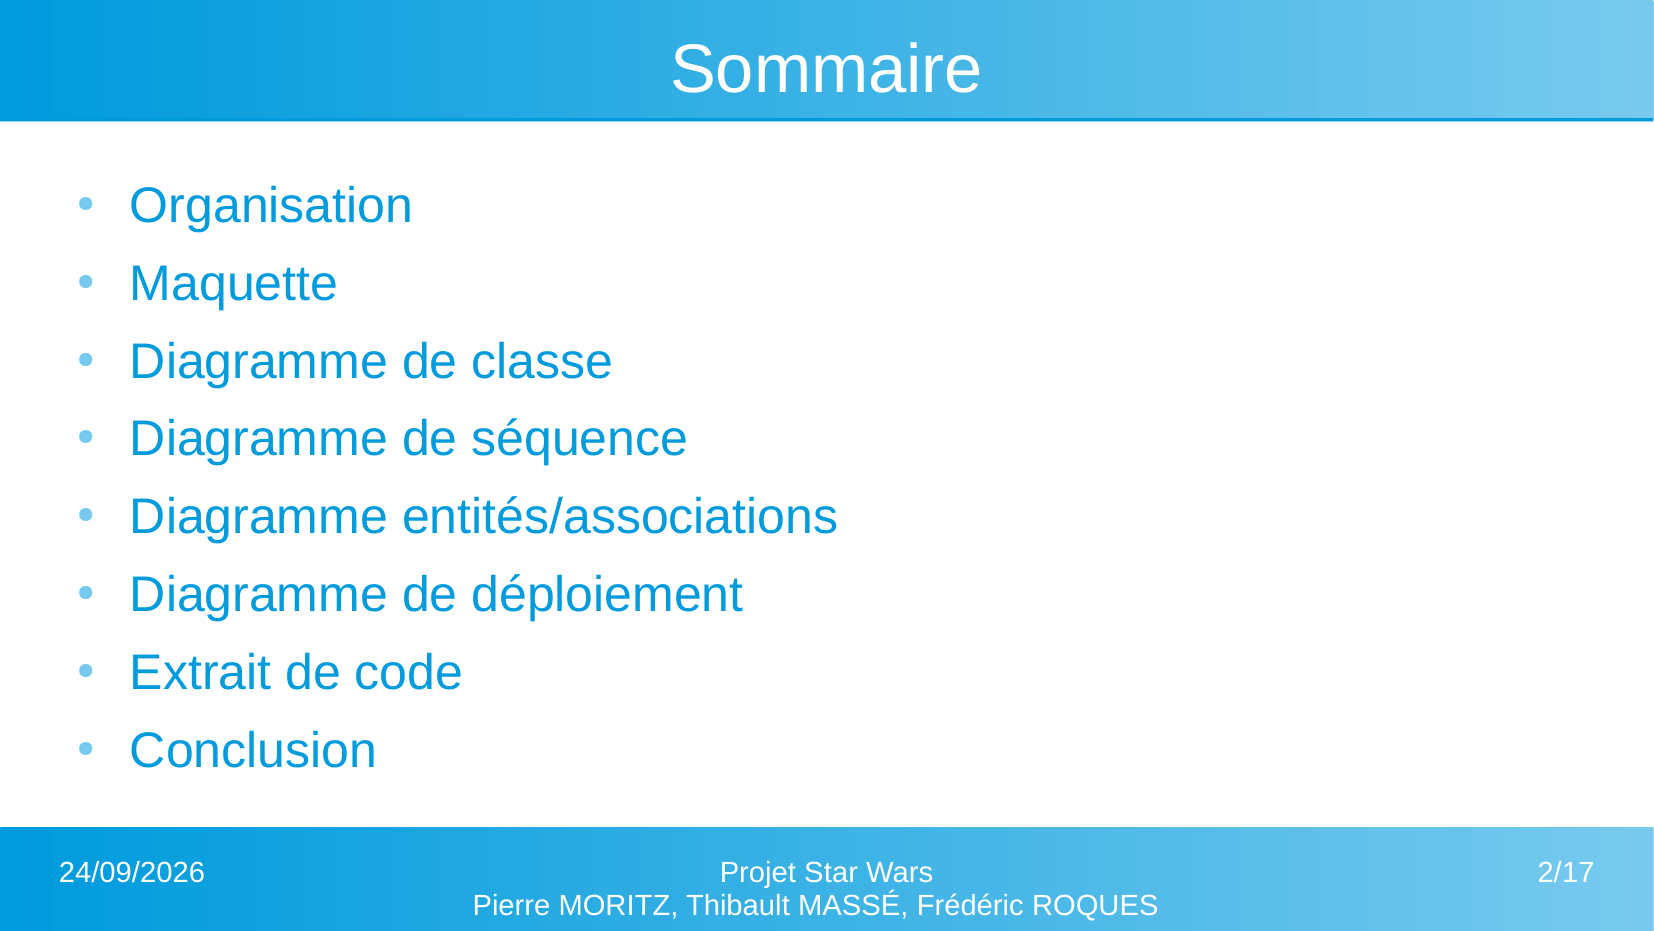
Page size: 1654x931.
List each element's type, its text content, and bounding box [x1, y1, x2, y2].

list Organisation Maquette Diagramme de classe Diagramme de séquence Diagramme entités/associations Diagramme de déploiement Extrait de code Conclusion [59, 177, 1595, 768]
title Sommaire [59, 29, 1595, 108]
